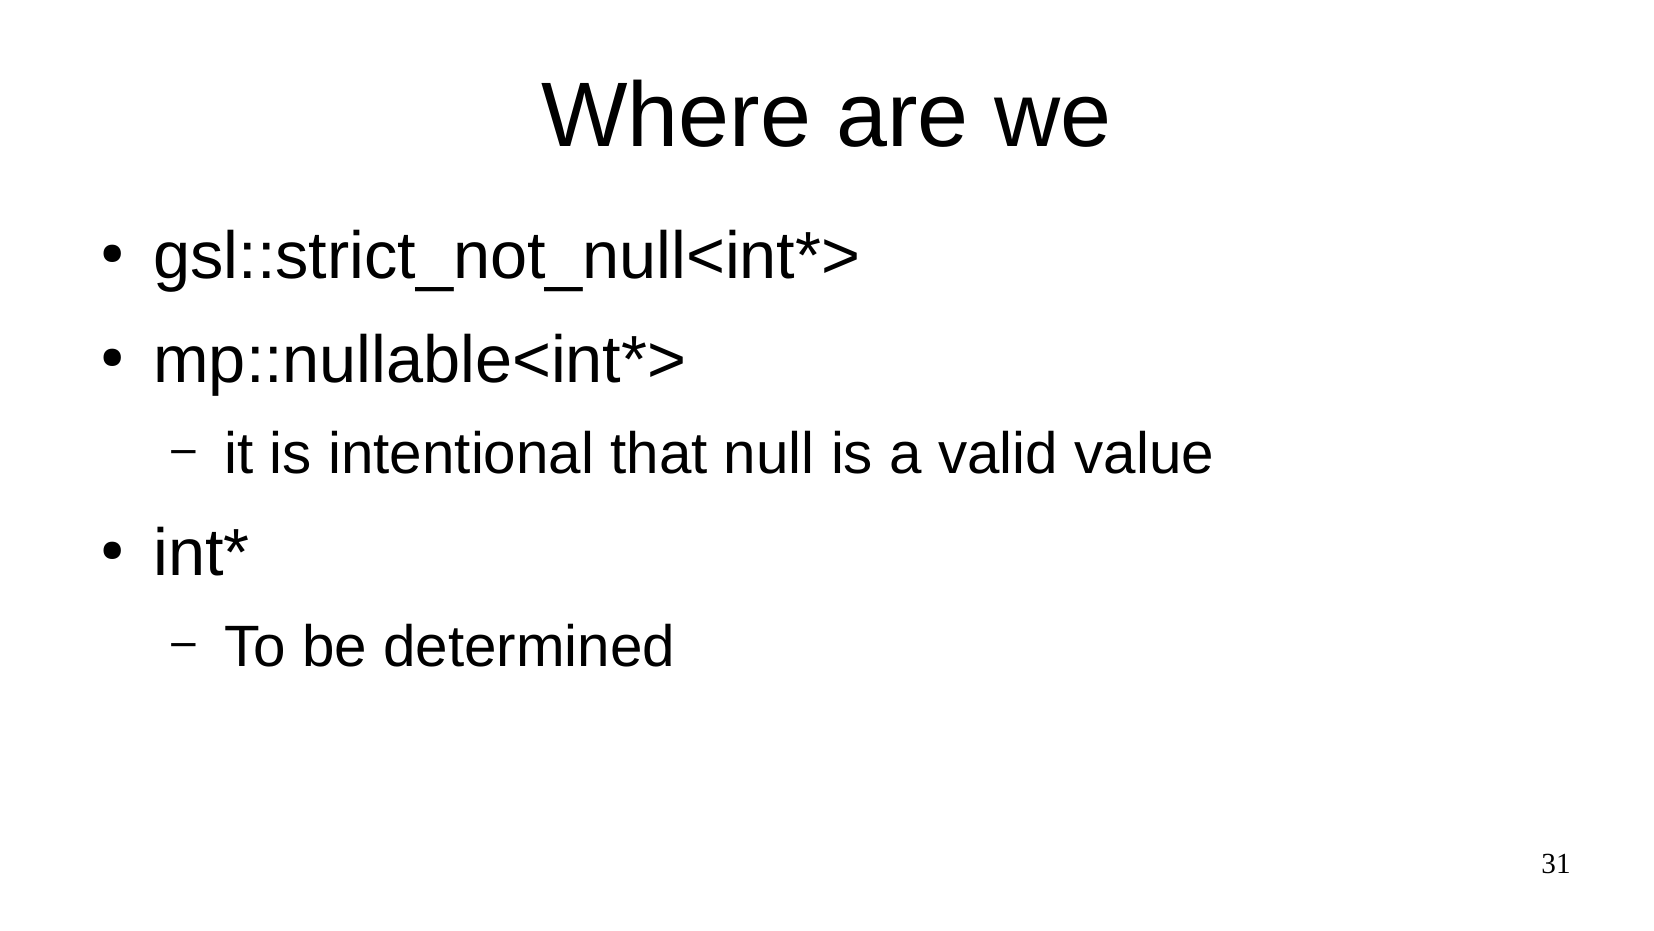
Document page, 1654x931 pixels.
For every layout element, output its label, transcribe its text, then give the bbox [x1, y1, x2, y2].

title Where are we [82, 37, 1571, 193]
list gsl::strict_not_null<int*> mp::nullable<int*> it is intentional that null is a valid value int* To be determined [82, 217, 1571, 758]
